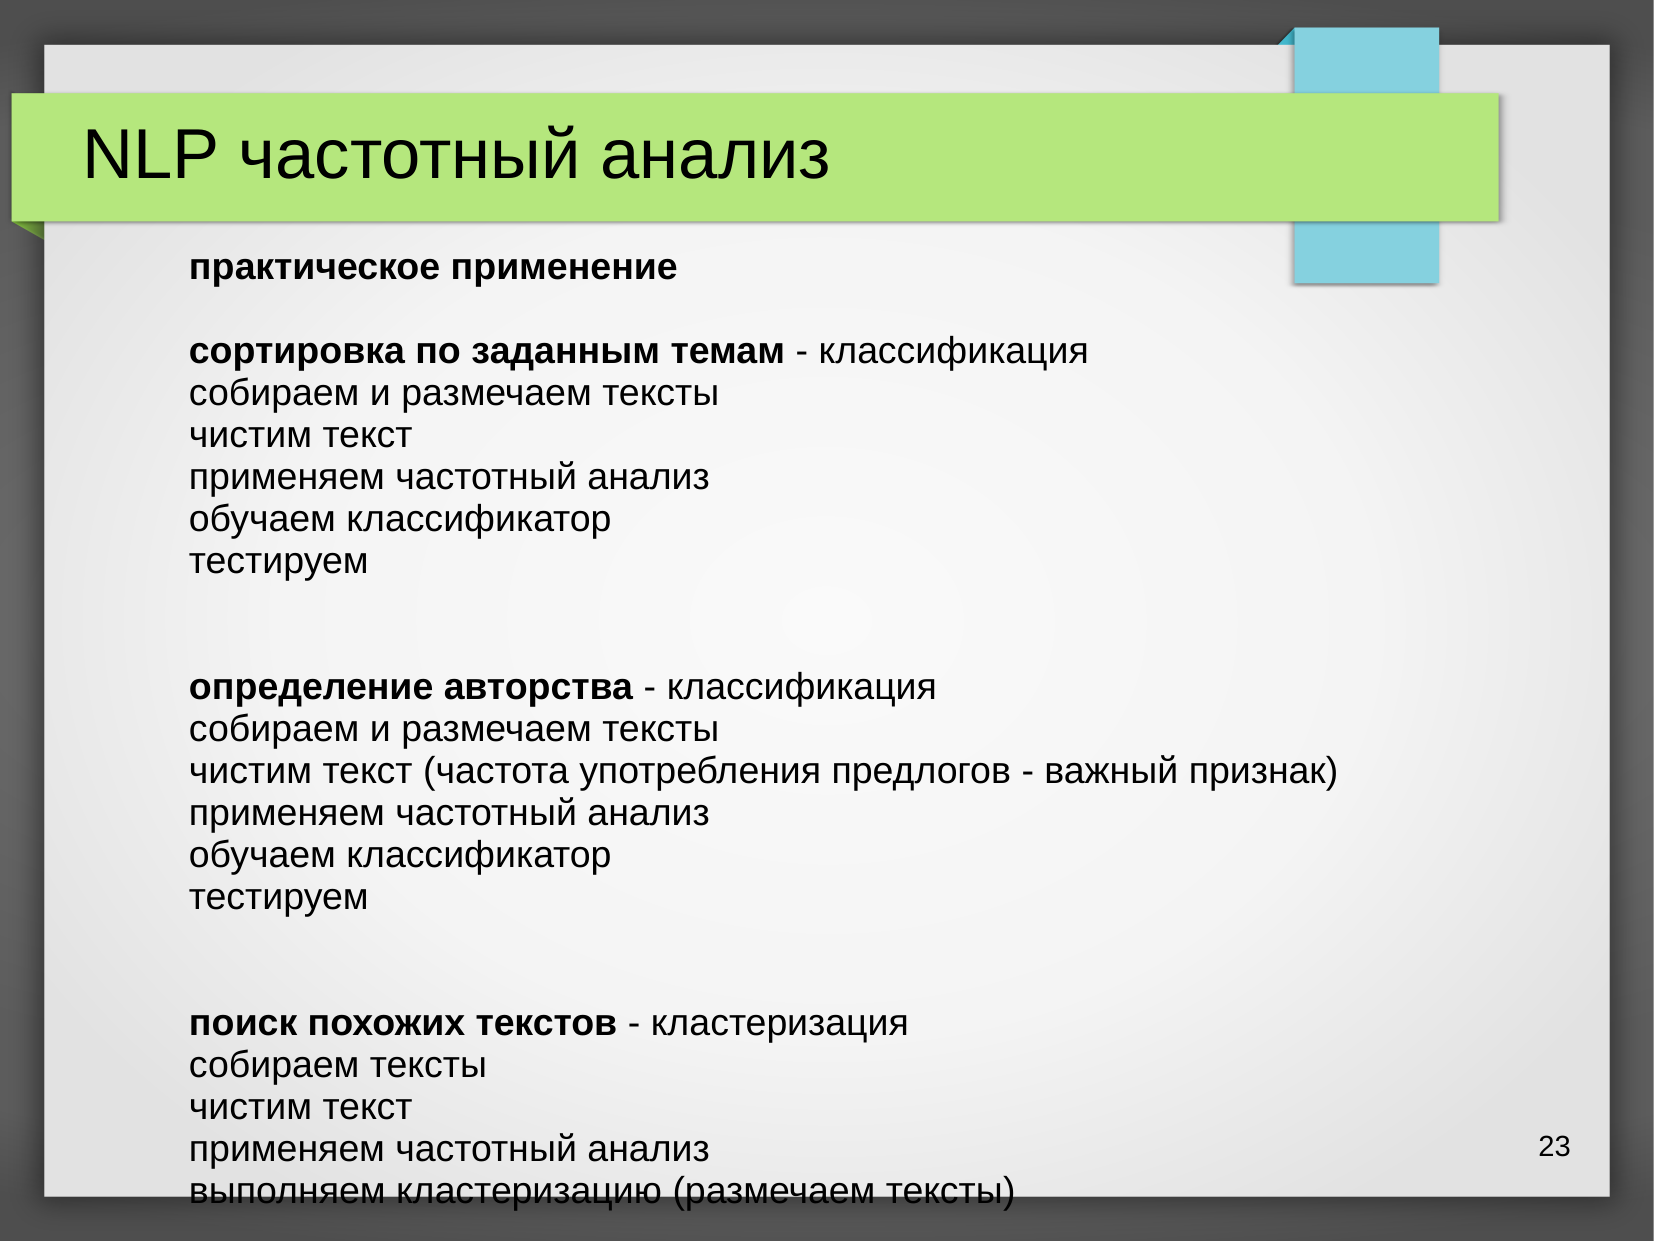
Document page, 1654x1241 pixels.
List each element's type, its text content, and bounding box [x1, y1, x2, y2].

picture [0, 0, 1654, 1241]
title NLP частотный анализ [82, 113, 1406, 194]
text_box практическое применение сортировка по заданным темам - классификация собираем и размечаем тексты чистим текст применяем частотный анализ обучаем классификатор тестируем определение авторства - классификация собираем и размечаем тексты чистим текст (частота употребления предлогов - важный признак) применяем частотный анализ обучаем классификатор тестируем поиск похожих текстов - кластеризация собираем тексты чистим текст применяем частотный анализ выполняем кластеризацию (размечаем тексты) [188, 245, 1477, 1212]
